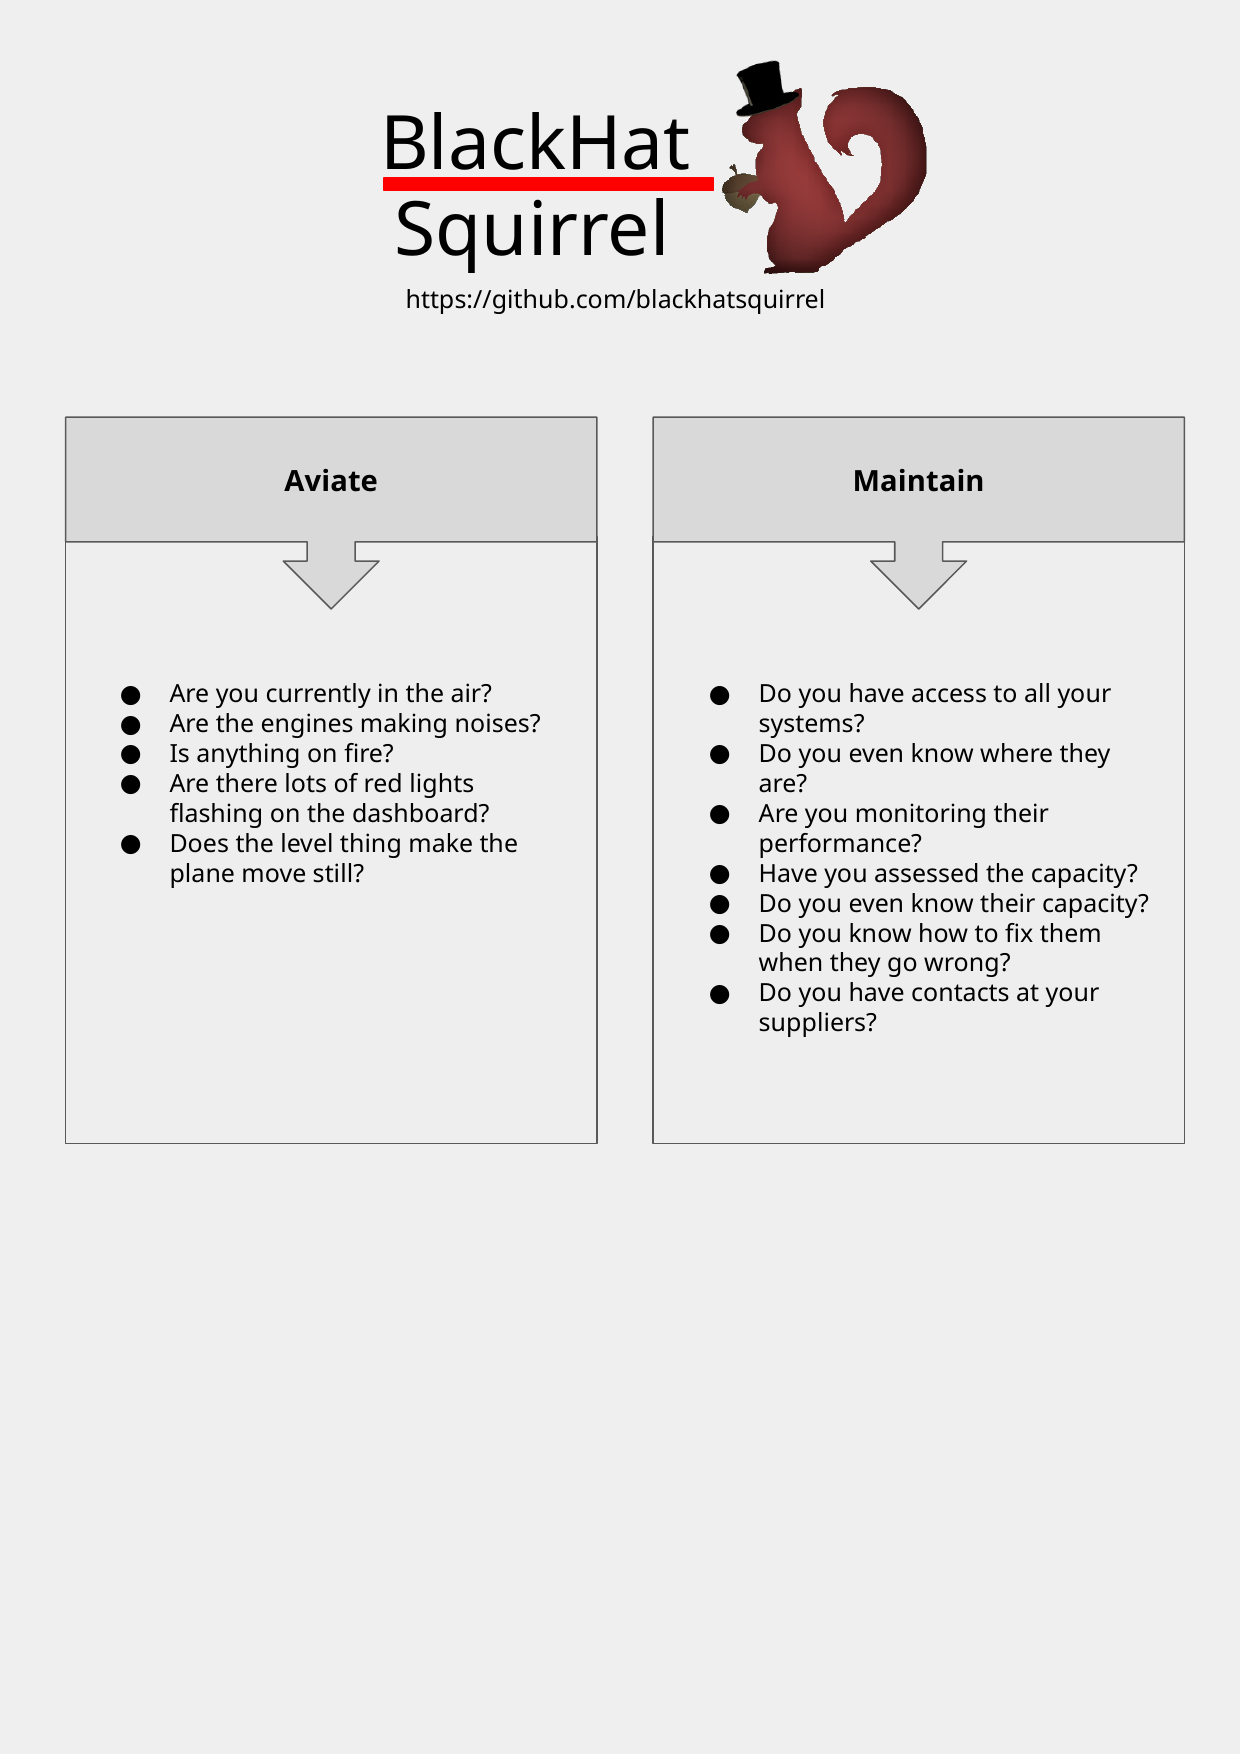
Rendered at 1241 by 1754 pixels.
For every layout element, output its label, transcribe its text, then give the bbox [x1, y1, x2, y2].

text_box Aviate [65, 417, 597, 609]
picture [716, 57, 933, 274]
text_box [653, 542, 1185, 1144]
text_box Are you currently in the air? Are the engines making noises? Is anything on fire? Are there lots of red lights flashing on the dashboard? Does the level thing make the plane move still? [79, 662, 580, 1144]
text_box Do you have access to all your systems? Do you even know where they are? Are you monitoring their performance? Have you assessed the capacity? Do you even know their capacity? Do you know how to fix them when they go wrong? Do you have contacts at your suppliers? [668, 662, 1169, 1144]
text_box Maintain [653, 417, 1185, 609]
text_box [65, 542, 597, 1144]
